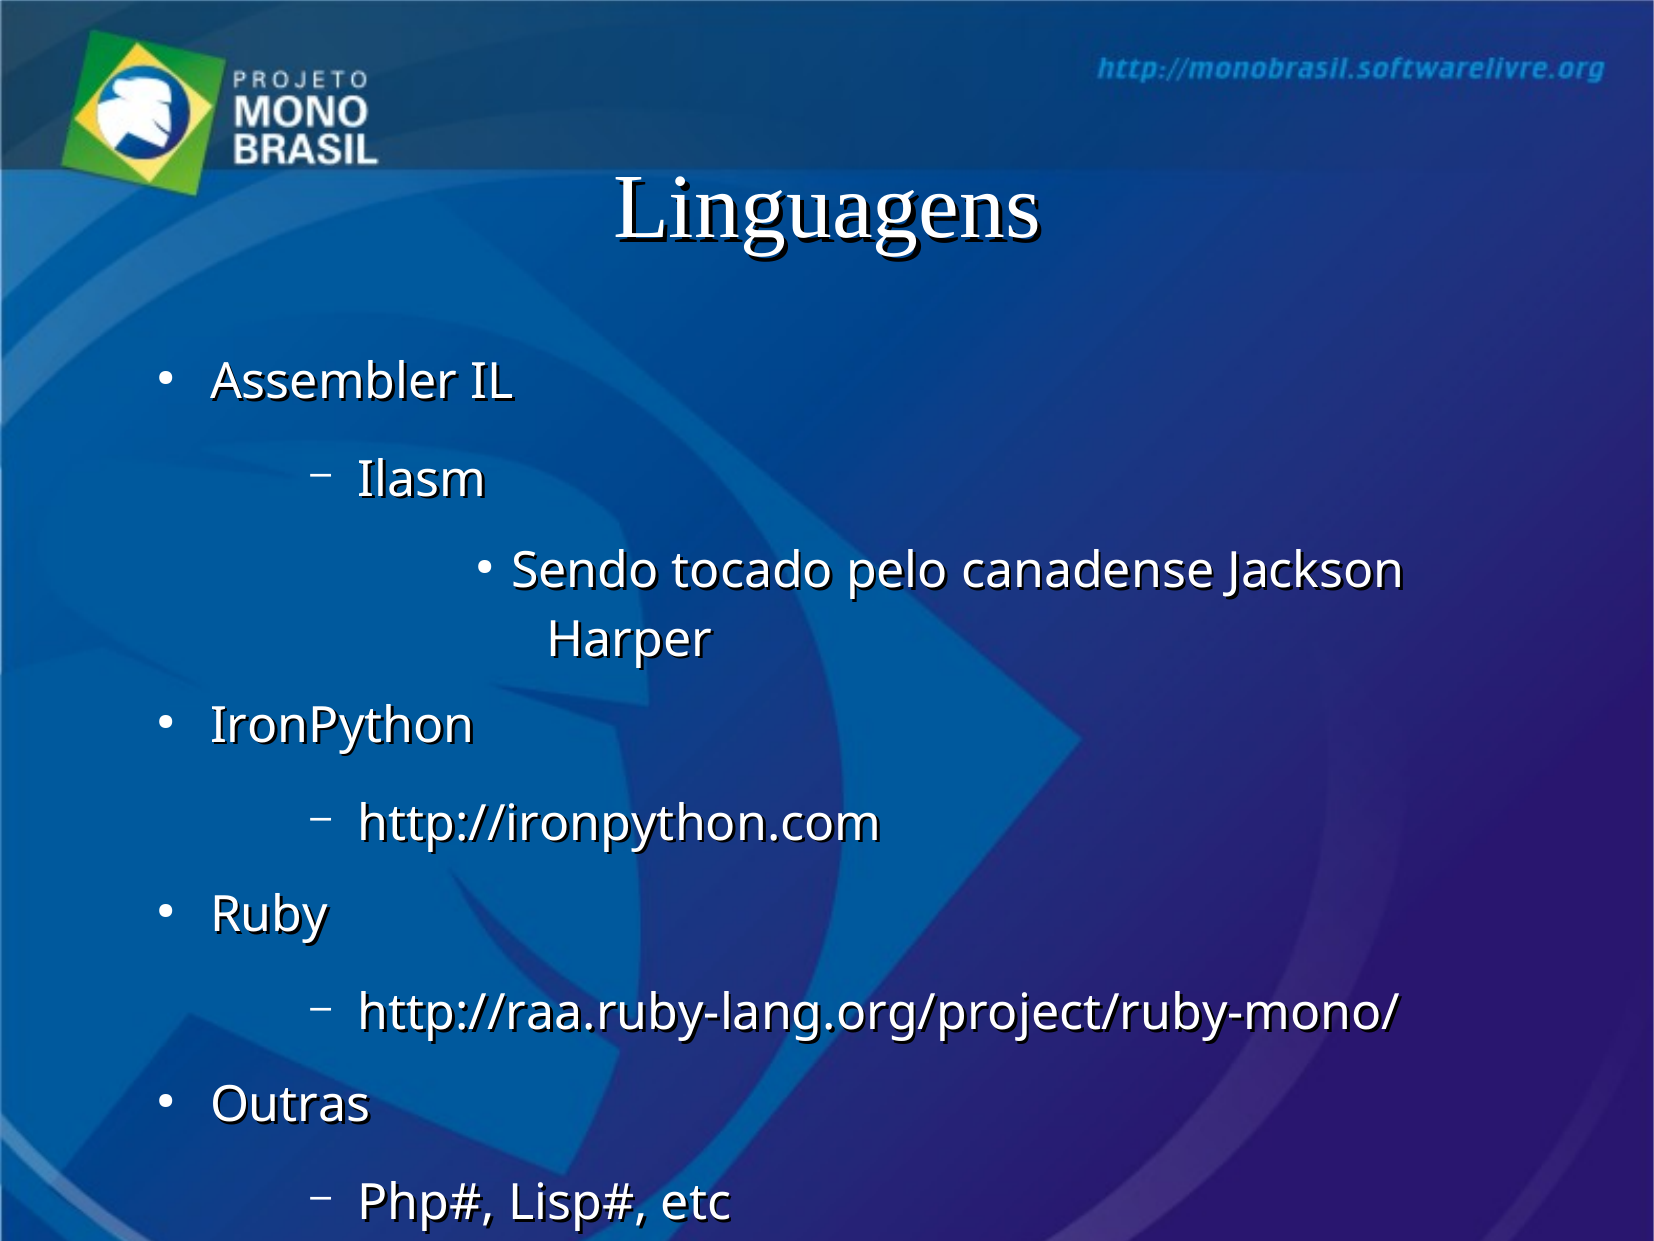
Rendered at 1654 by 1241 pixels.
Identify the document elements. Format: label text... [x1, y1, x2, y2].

list Assembler IL Ilasm Sendo tocado pelo canadense Jackson Harper IronPython http://ironpython.com Ruby http://raa.ruby-lang.org/project/ruby-mono/ Outras Php#, Lisp#, etc [121, 344, 1534, 1196]
picture [0, 0, 1654, 1241]
title Linguagens [121, 103, 1534, 311]
